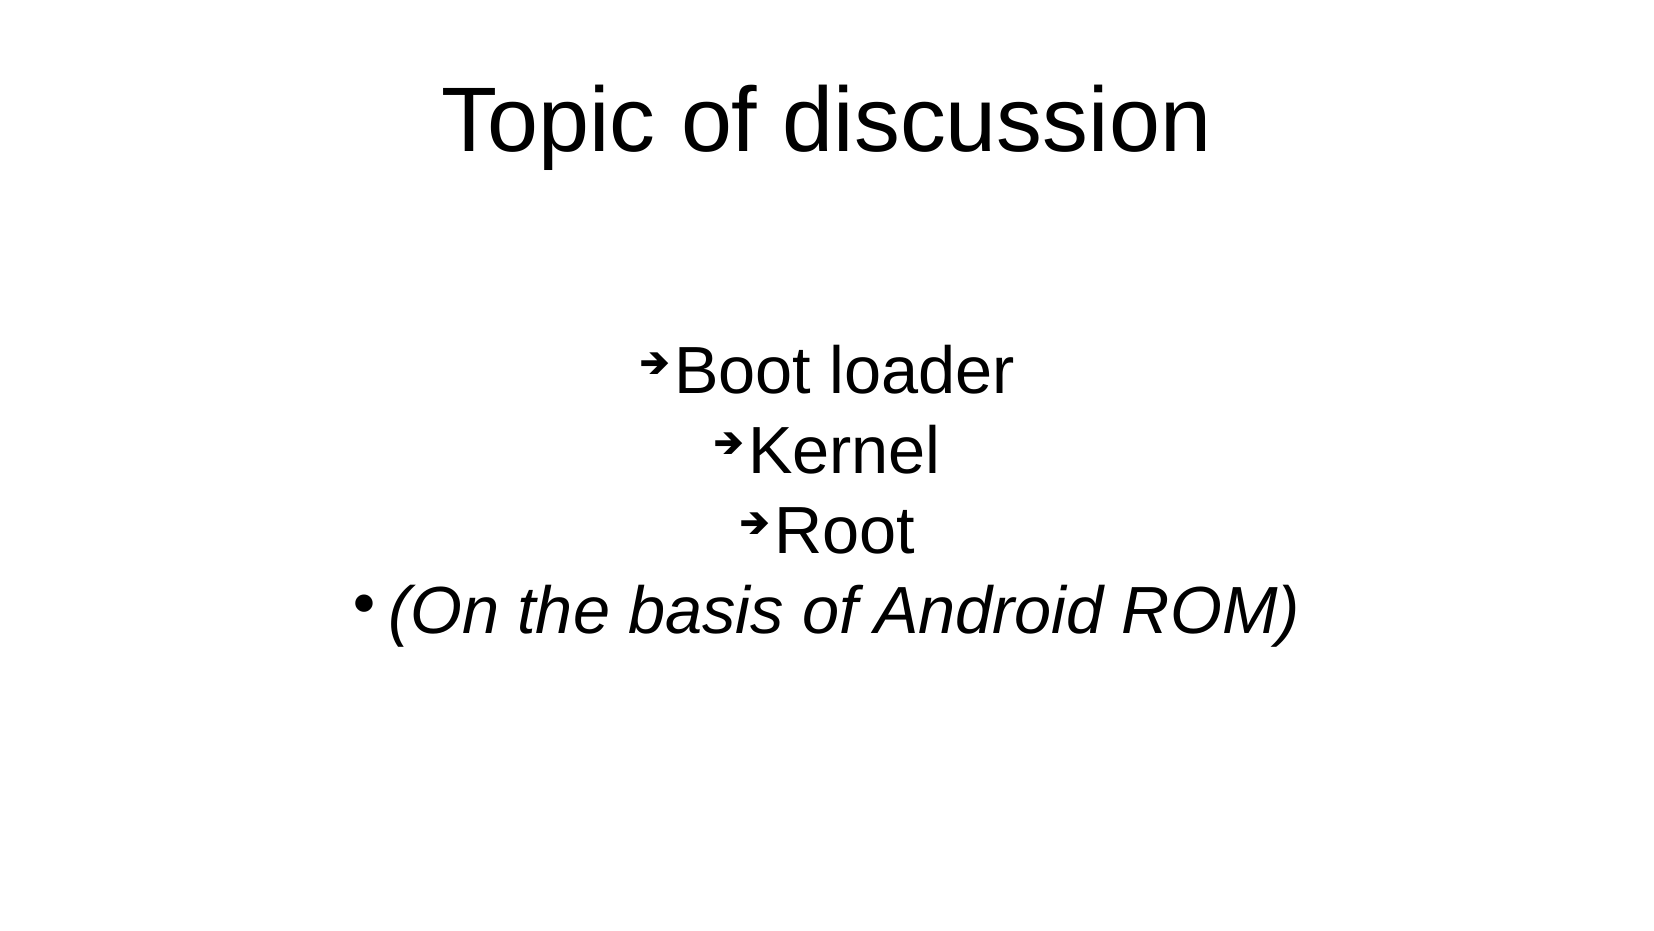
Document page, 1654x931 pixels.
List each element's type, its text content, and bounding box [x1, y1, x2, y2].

text_box Topic of discussion [82, 37, 1571, 193]
text_box Boot loader Kernel Root (On the basis of Android ROM) [82, 217, 1571, 757]
